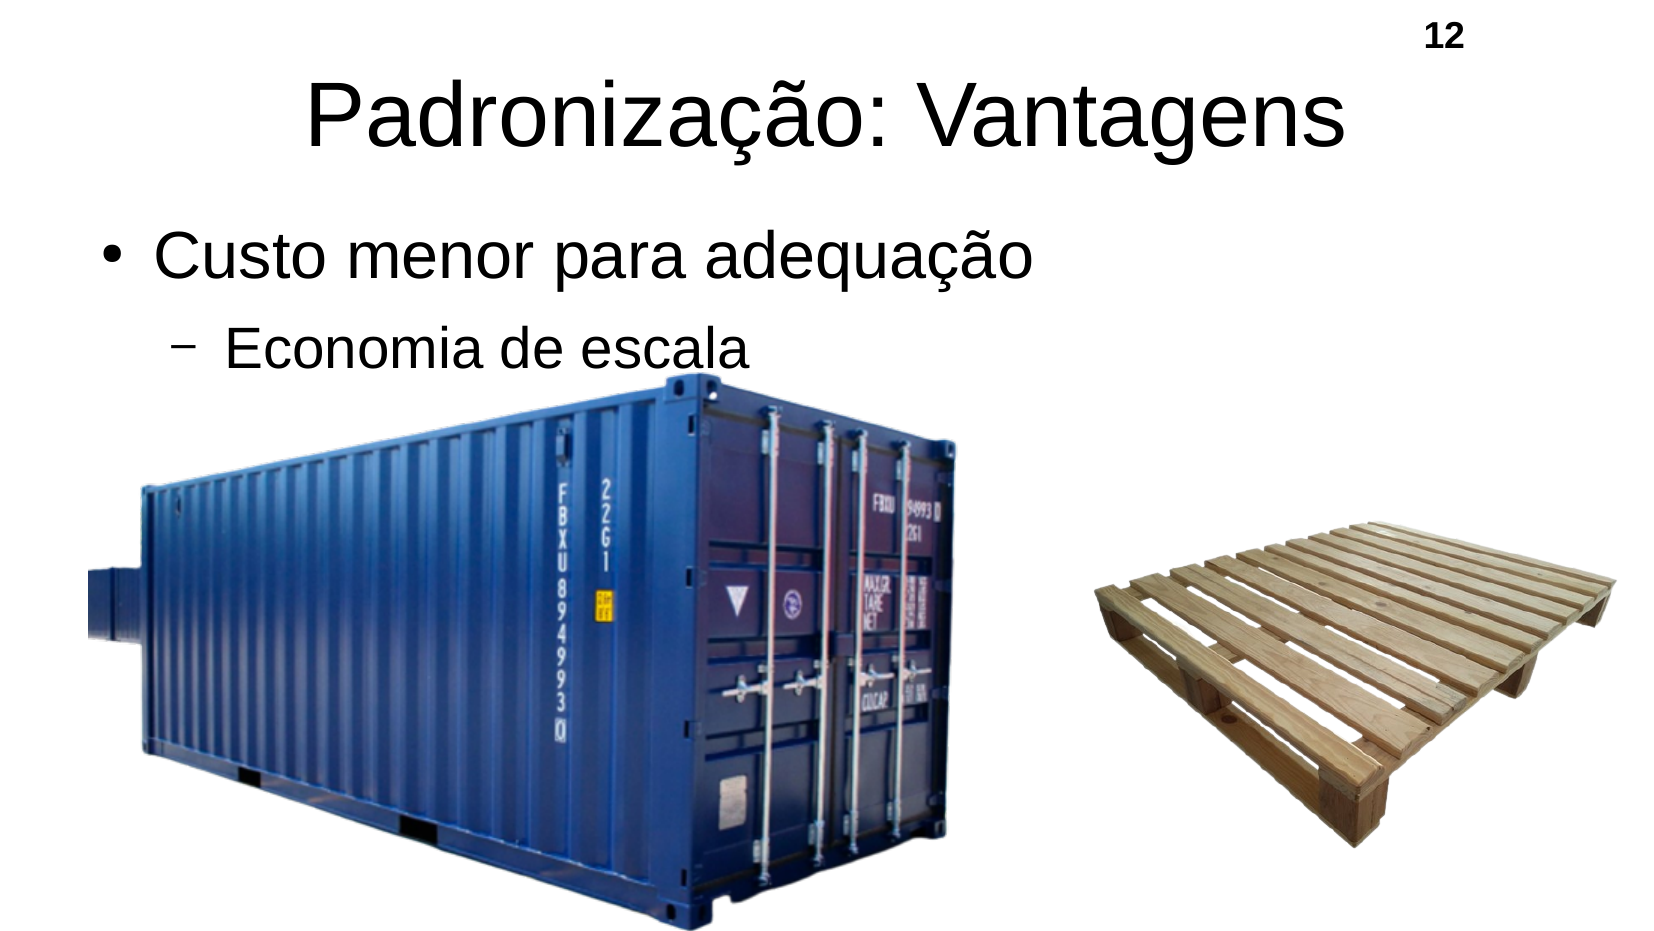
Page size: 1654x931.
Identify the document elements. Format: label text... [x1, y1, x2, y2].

picture [1085, 481, 1625, 886]
text_box <número> [1408, 0, 1654, 71]
list Custo menor para adequação Economia de escala [82, 217, 1571, 758]
title Padronização: Vantagens [82, 37, 1571, 193]
picture [88, 332, 1007, 931]
